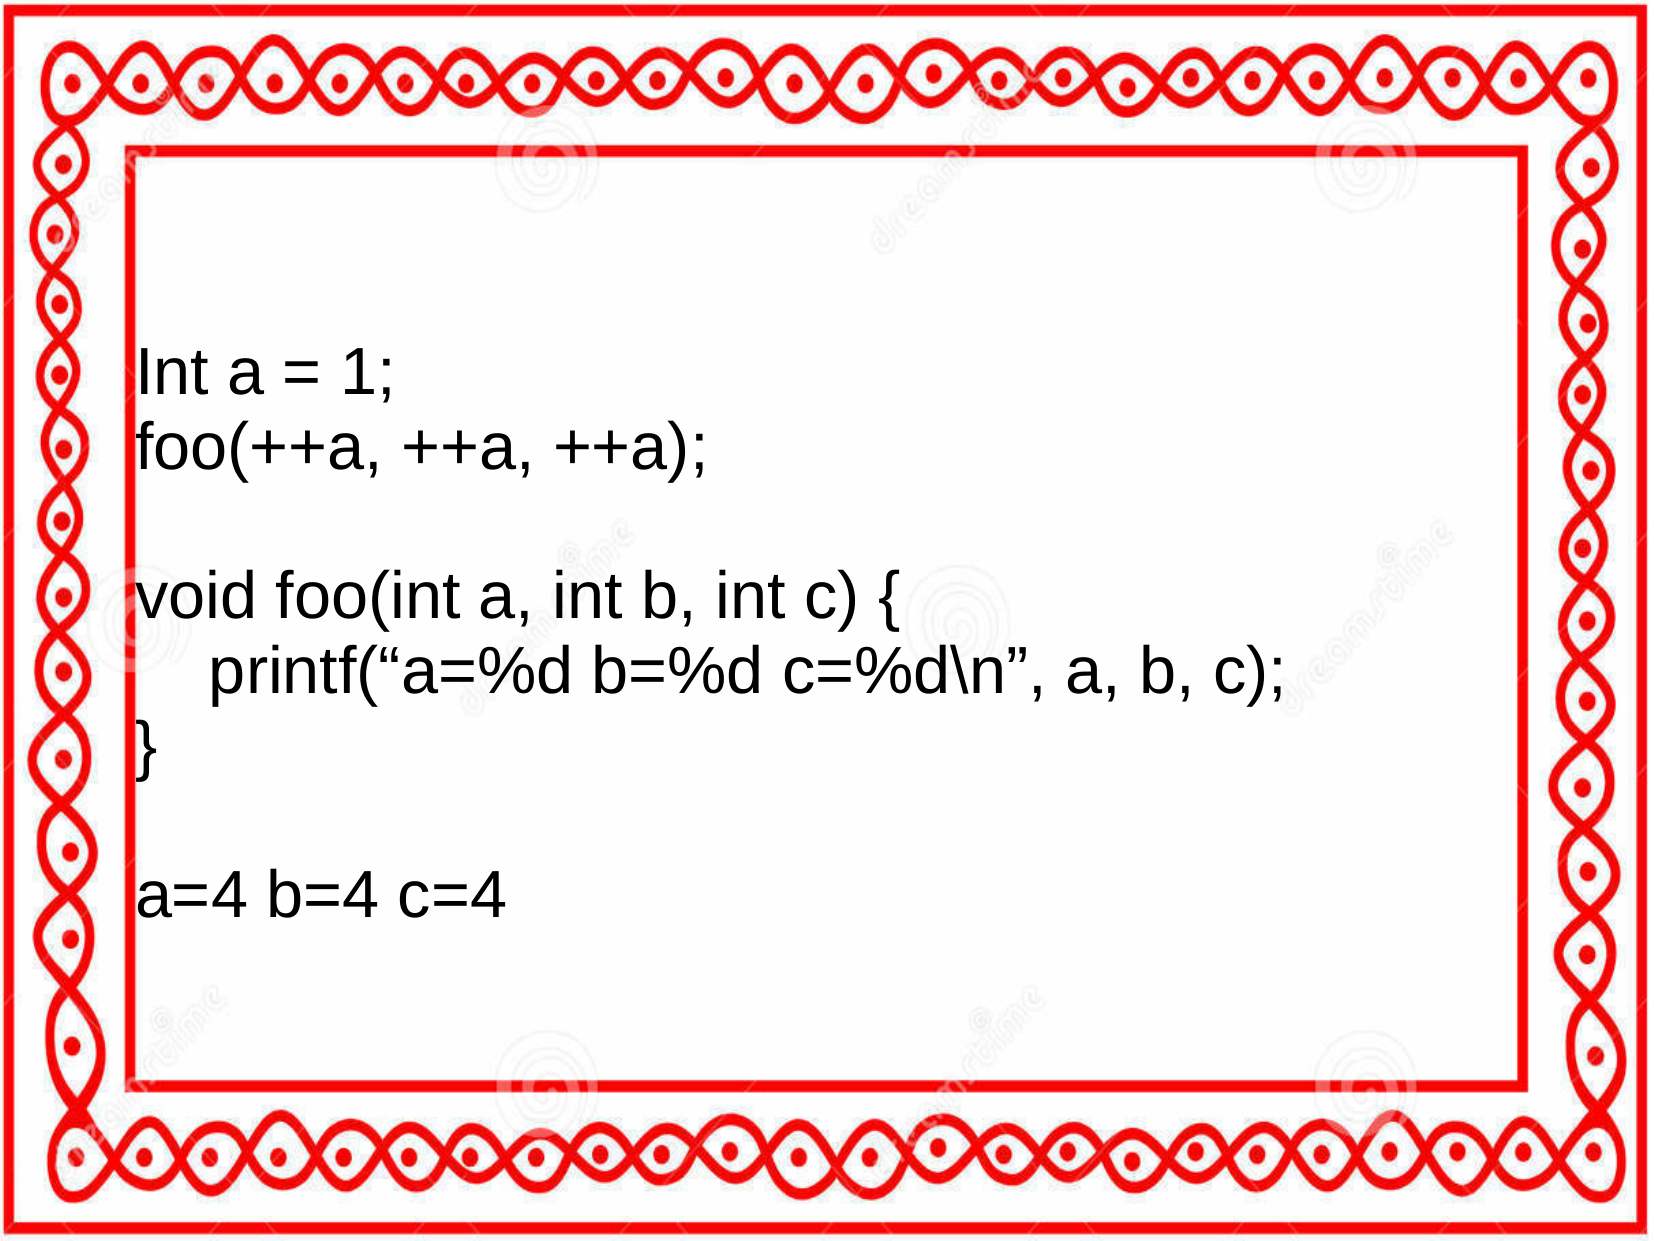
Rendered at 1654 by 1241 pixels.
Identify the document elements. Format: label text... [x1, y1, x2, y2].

subtitle Int a = 1; foo(++a, ++a, ++a); void foo(int a, int b, int c) { printf(“a=%d b=%d c=%d\n”, a, b, c); } a=4 b=4 c=4 [135, 152, 1516, 1114]
picture [0, 0, 1654, 1241]
